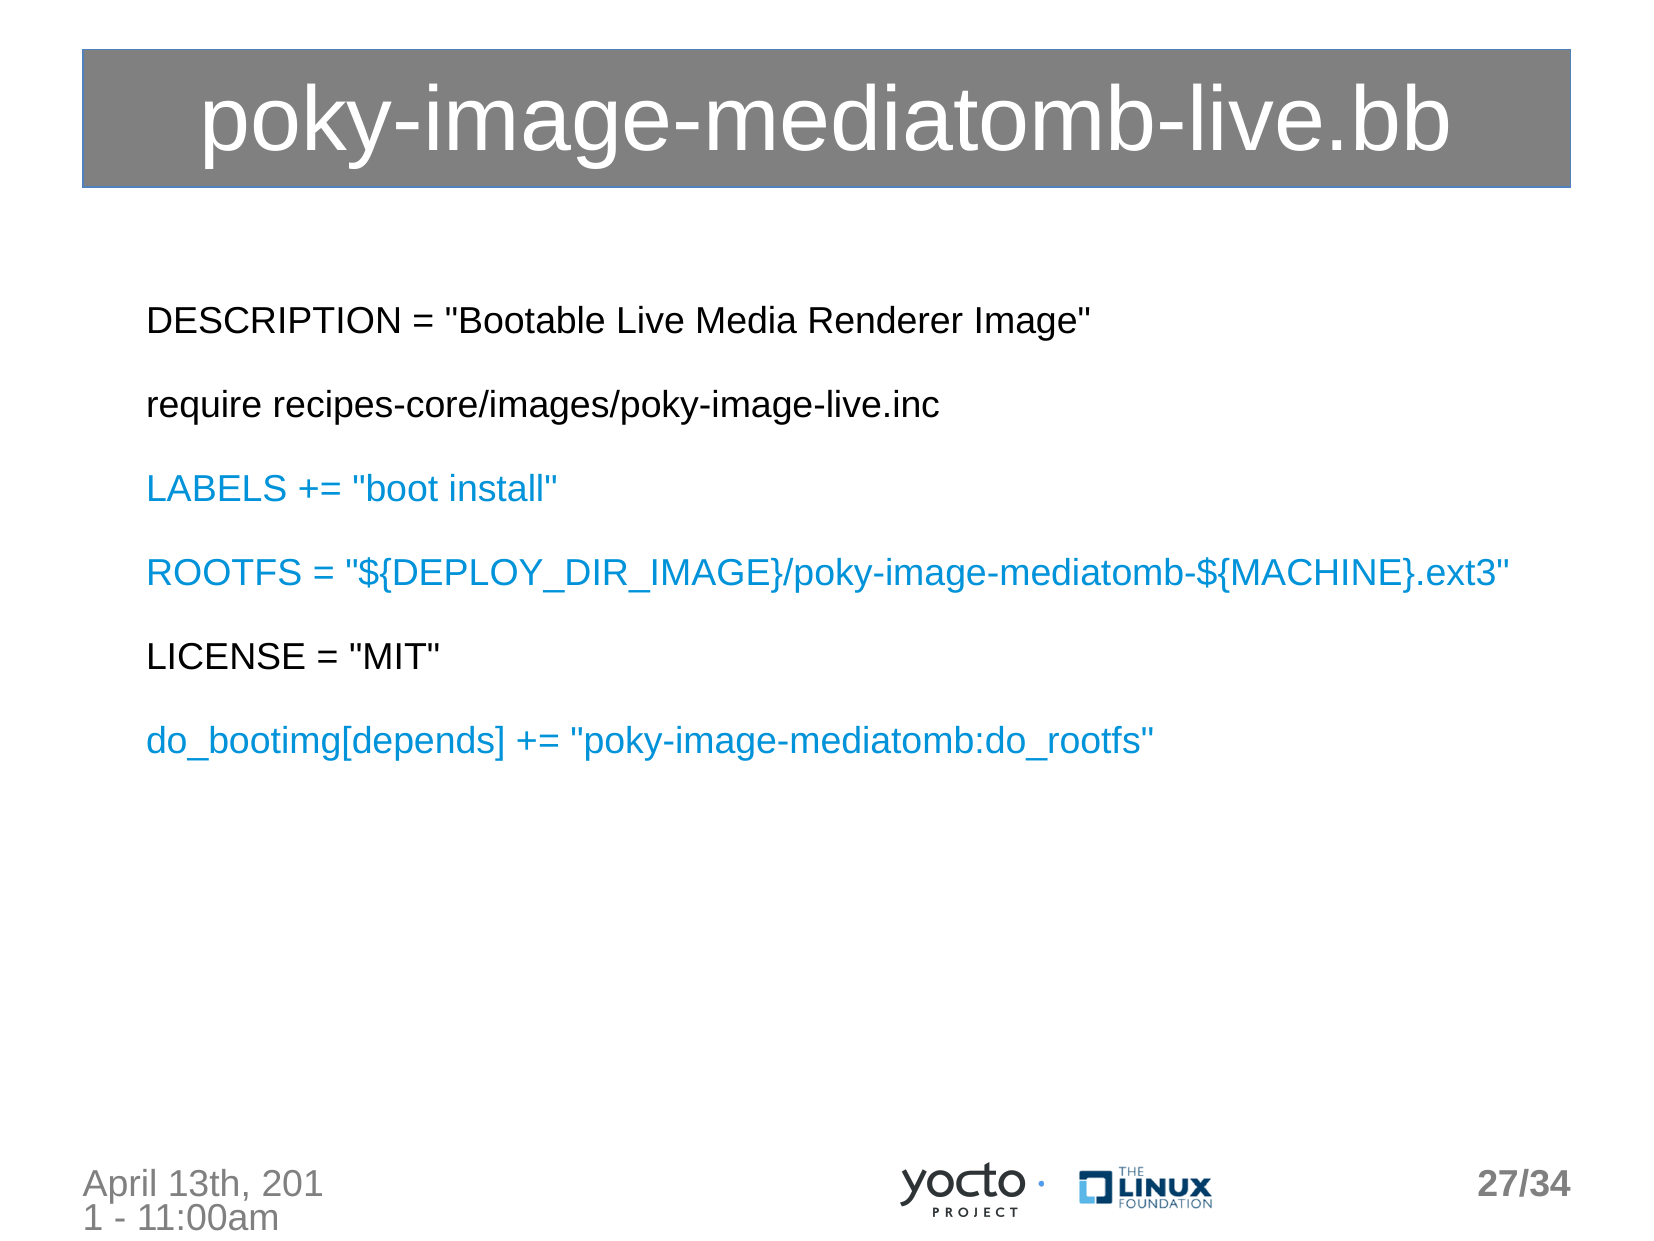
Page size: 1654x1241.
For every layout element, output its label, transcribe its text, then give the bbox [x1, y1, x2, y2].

title poky-image-mediatomb-live.bb [82, 56, 1571, 181]
text_box DESCRIPTION = "Bootable Live Media Renderer Image" require recipes-core/images/poky-image-live.inc LABELS += "boot install" ROOTFS = "${DEPLOY_DIR_IMAGE}/poky-image-mediatomb-${MACHINE}.ext3" LICENSE = "MIT" do_bootimg[depends] += "poky-image-mediatomb:do_rootfs" [131, 291, 1526, 769]
picture [900, 1162, 1044, 1217]
picture [1075, 1162, 1215, 1211]
